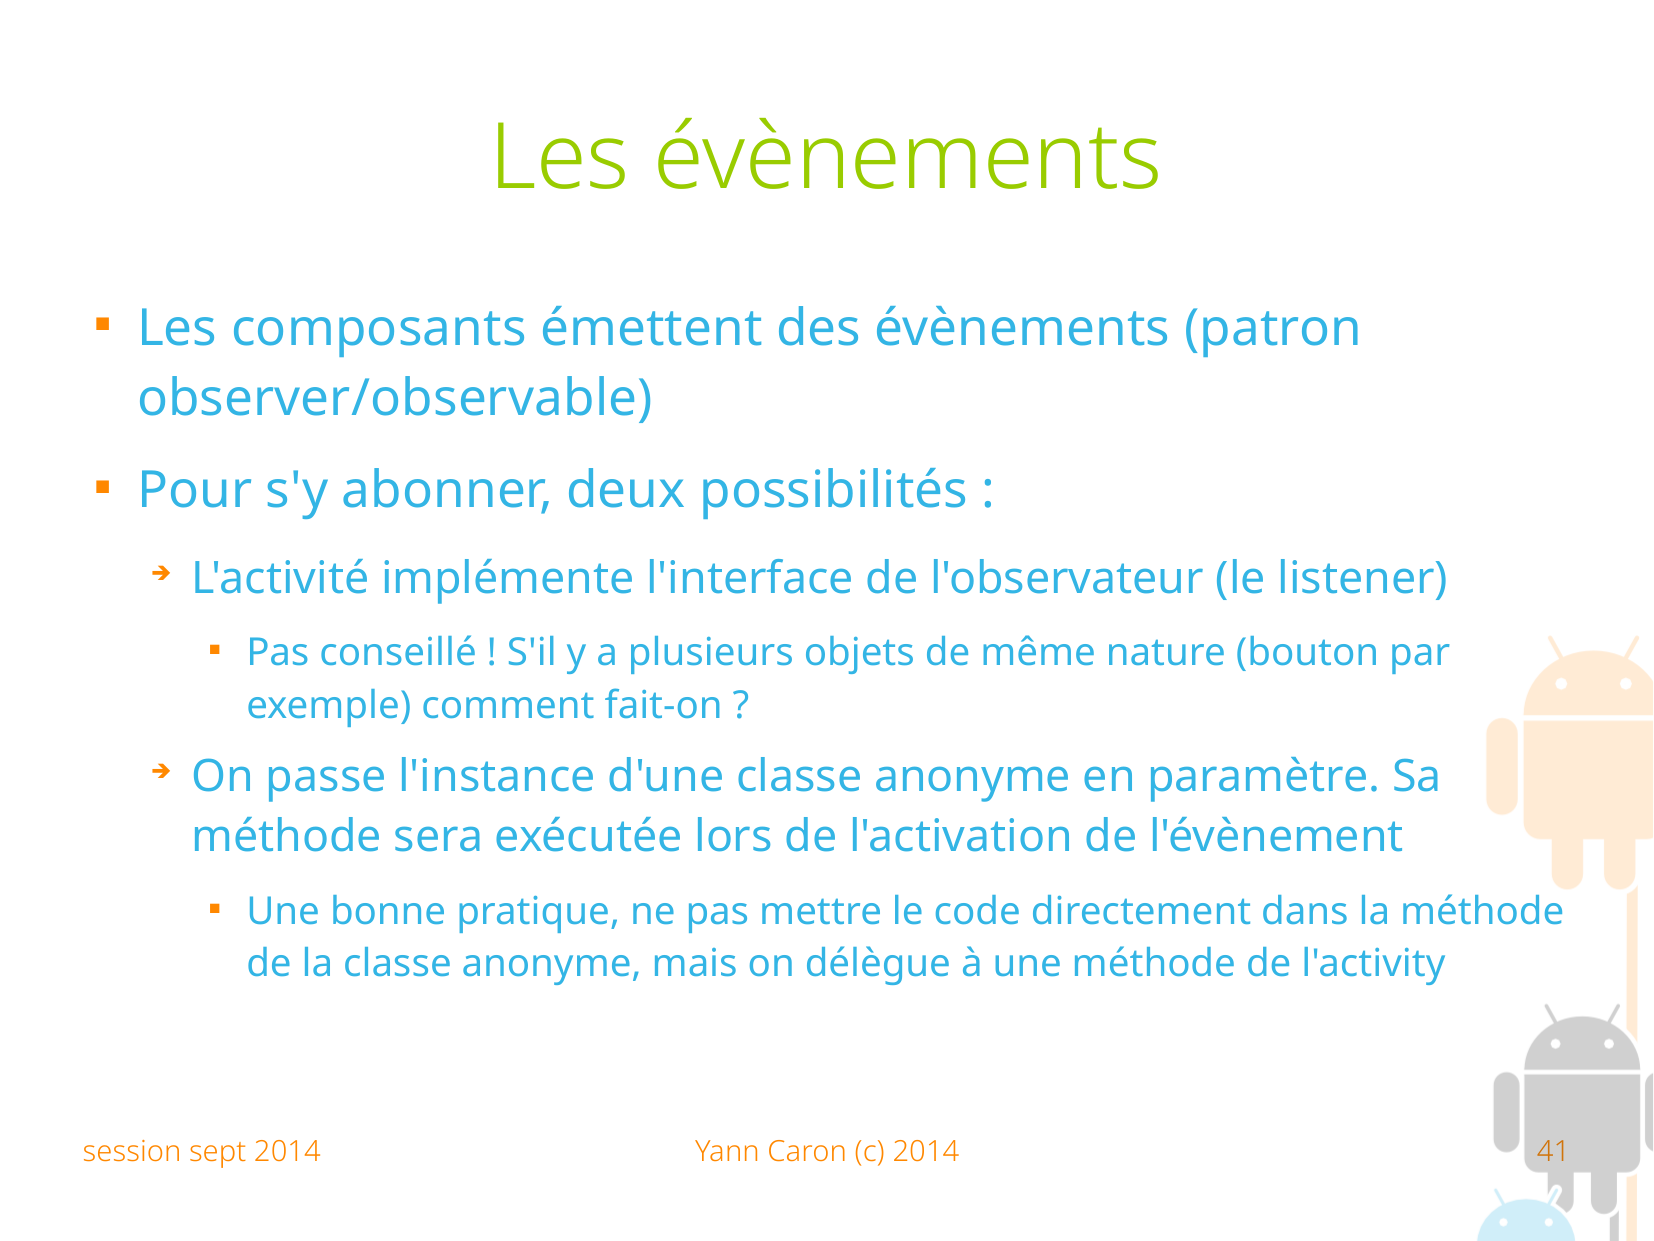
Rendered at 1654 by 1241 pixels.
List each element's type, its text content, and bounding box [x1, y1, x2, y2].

title Les évènements [82, 49, 1571, 257]
picture [240, 423, 1654, 1241]
list Les composants émettent des évènements (patron observer/observable) Pour s'y abonner, deux possibilités : L'activité implémente l'interface de l'observateur (le listener) Pas conseillé ! S'il y a plusieurs objets de même nature (bouton par exemple) comment fait-on ? On passe l'instance d'une classe anonyme en paramètre. Sa méthode sera exécutée lors de l'activation de l'évènement Une bonne pratique, ne pas mettre le code directement dans la méthode de la classe anonyme, mais on délègue à une méthode de l'activity [82, 290, 1571, 1010]
